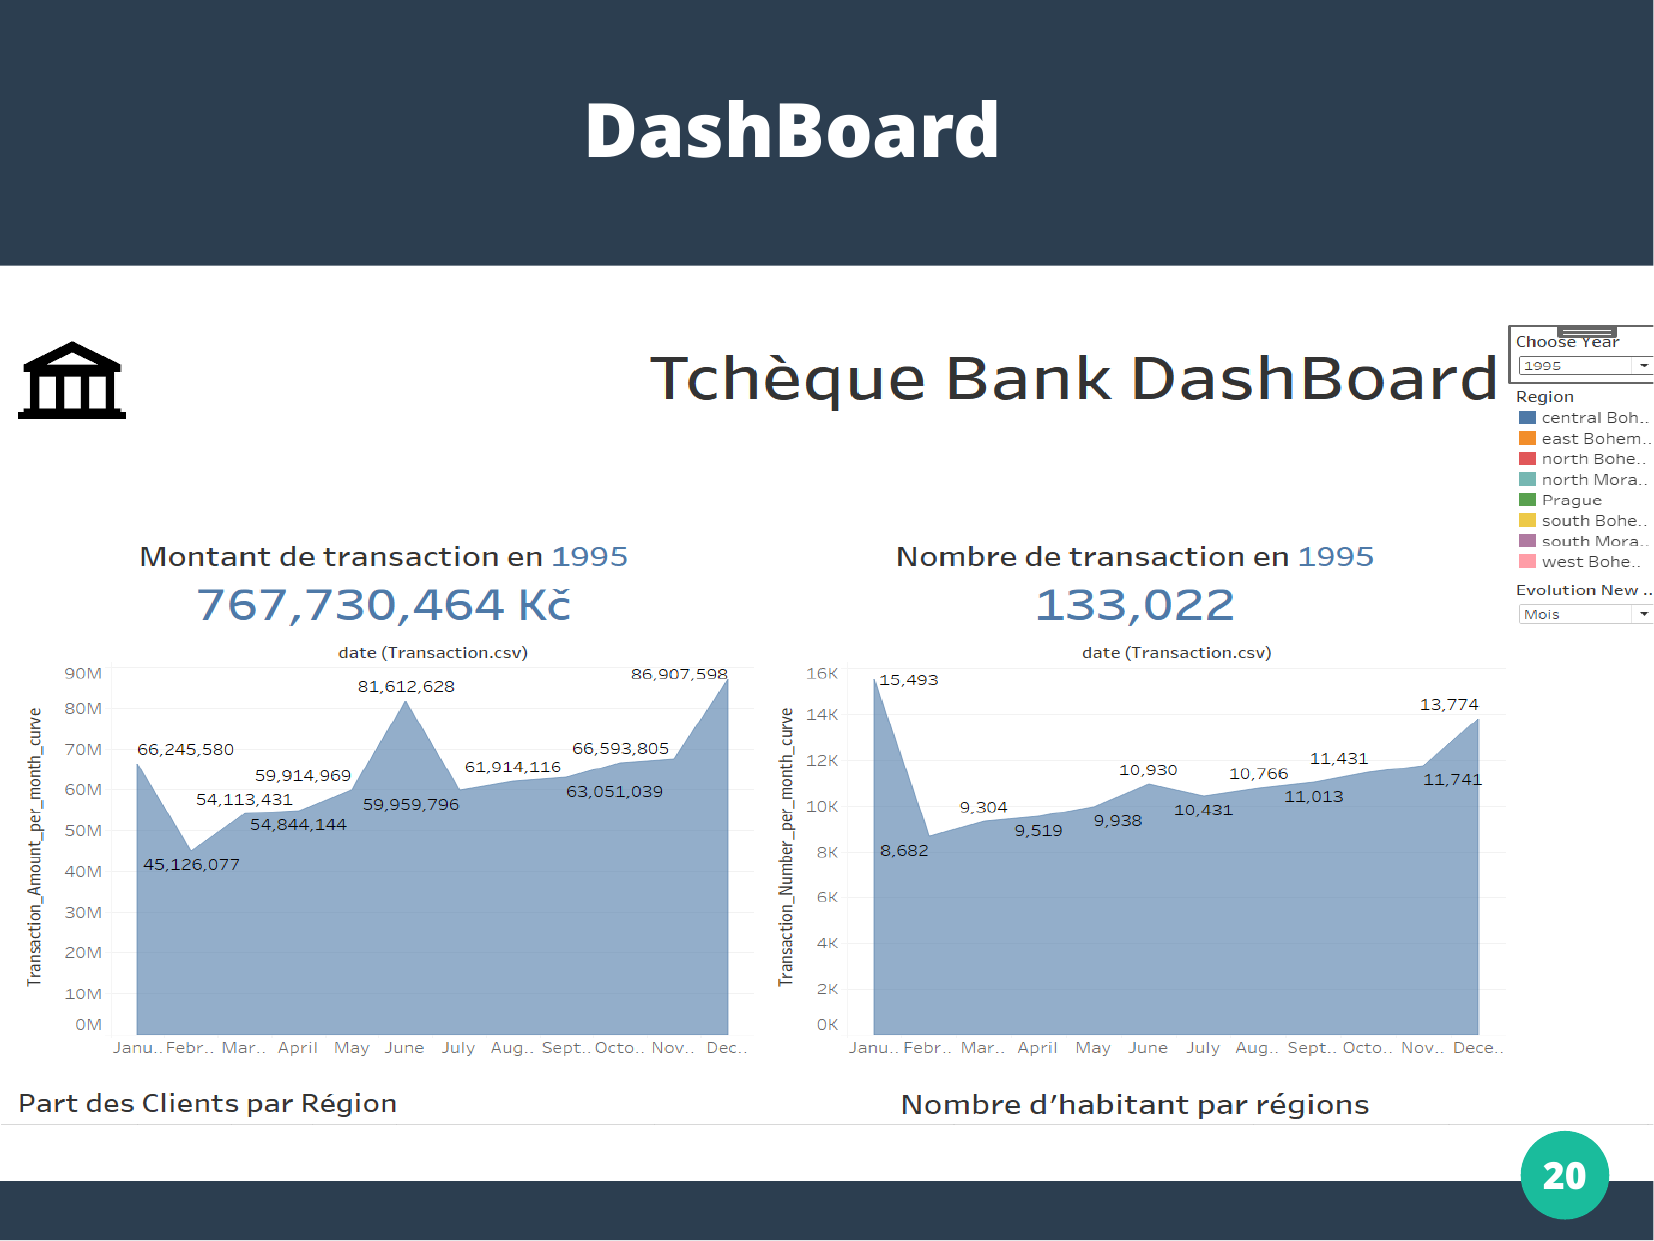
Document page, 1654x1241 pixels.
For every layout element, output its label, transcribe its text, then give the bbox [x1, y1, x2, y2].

picture [1, 322, 1654, 1126]
title DashBoard [59, 49, 1595, 207]
